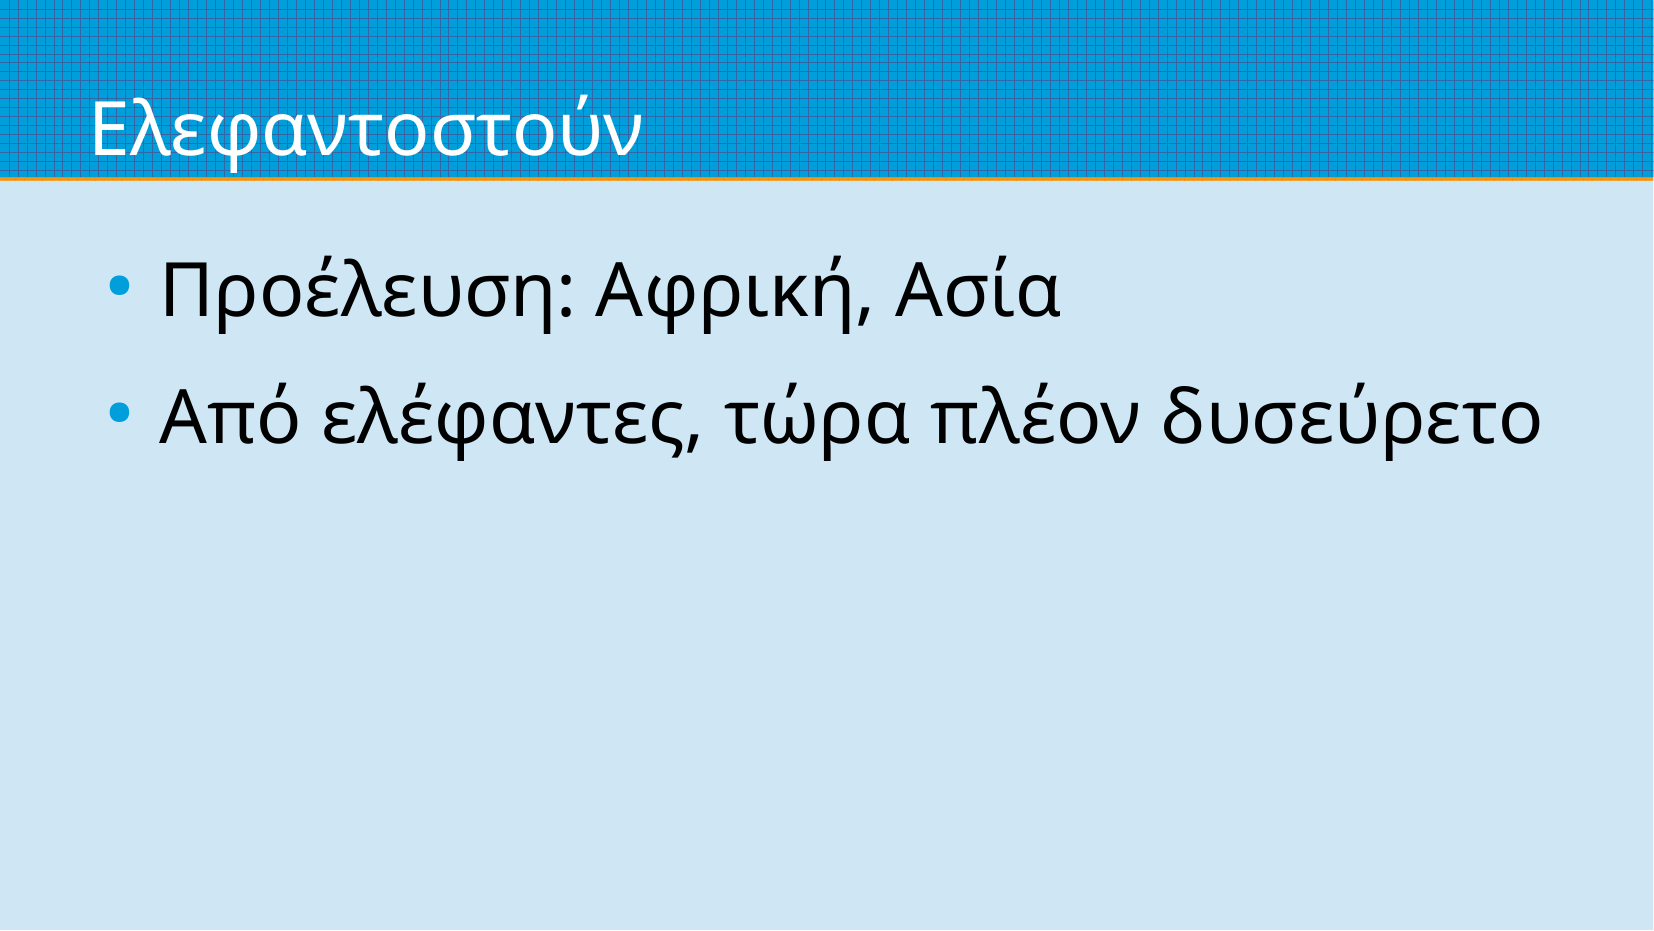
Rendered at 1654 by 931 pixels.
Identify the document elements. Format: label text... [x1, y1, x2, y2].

title Ελεφαντοστούν [88, 14, 1565, 178]
list Προέλευση: Αφρική, Ασία Από ελέφαντες, τώρα πλέον δυσεύρετο [88, 236, 1565, 813]
